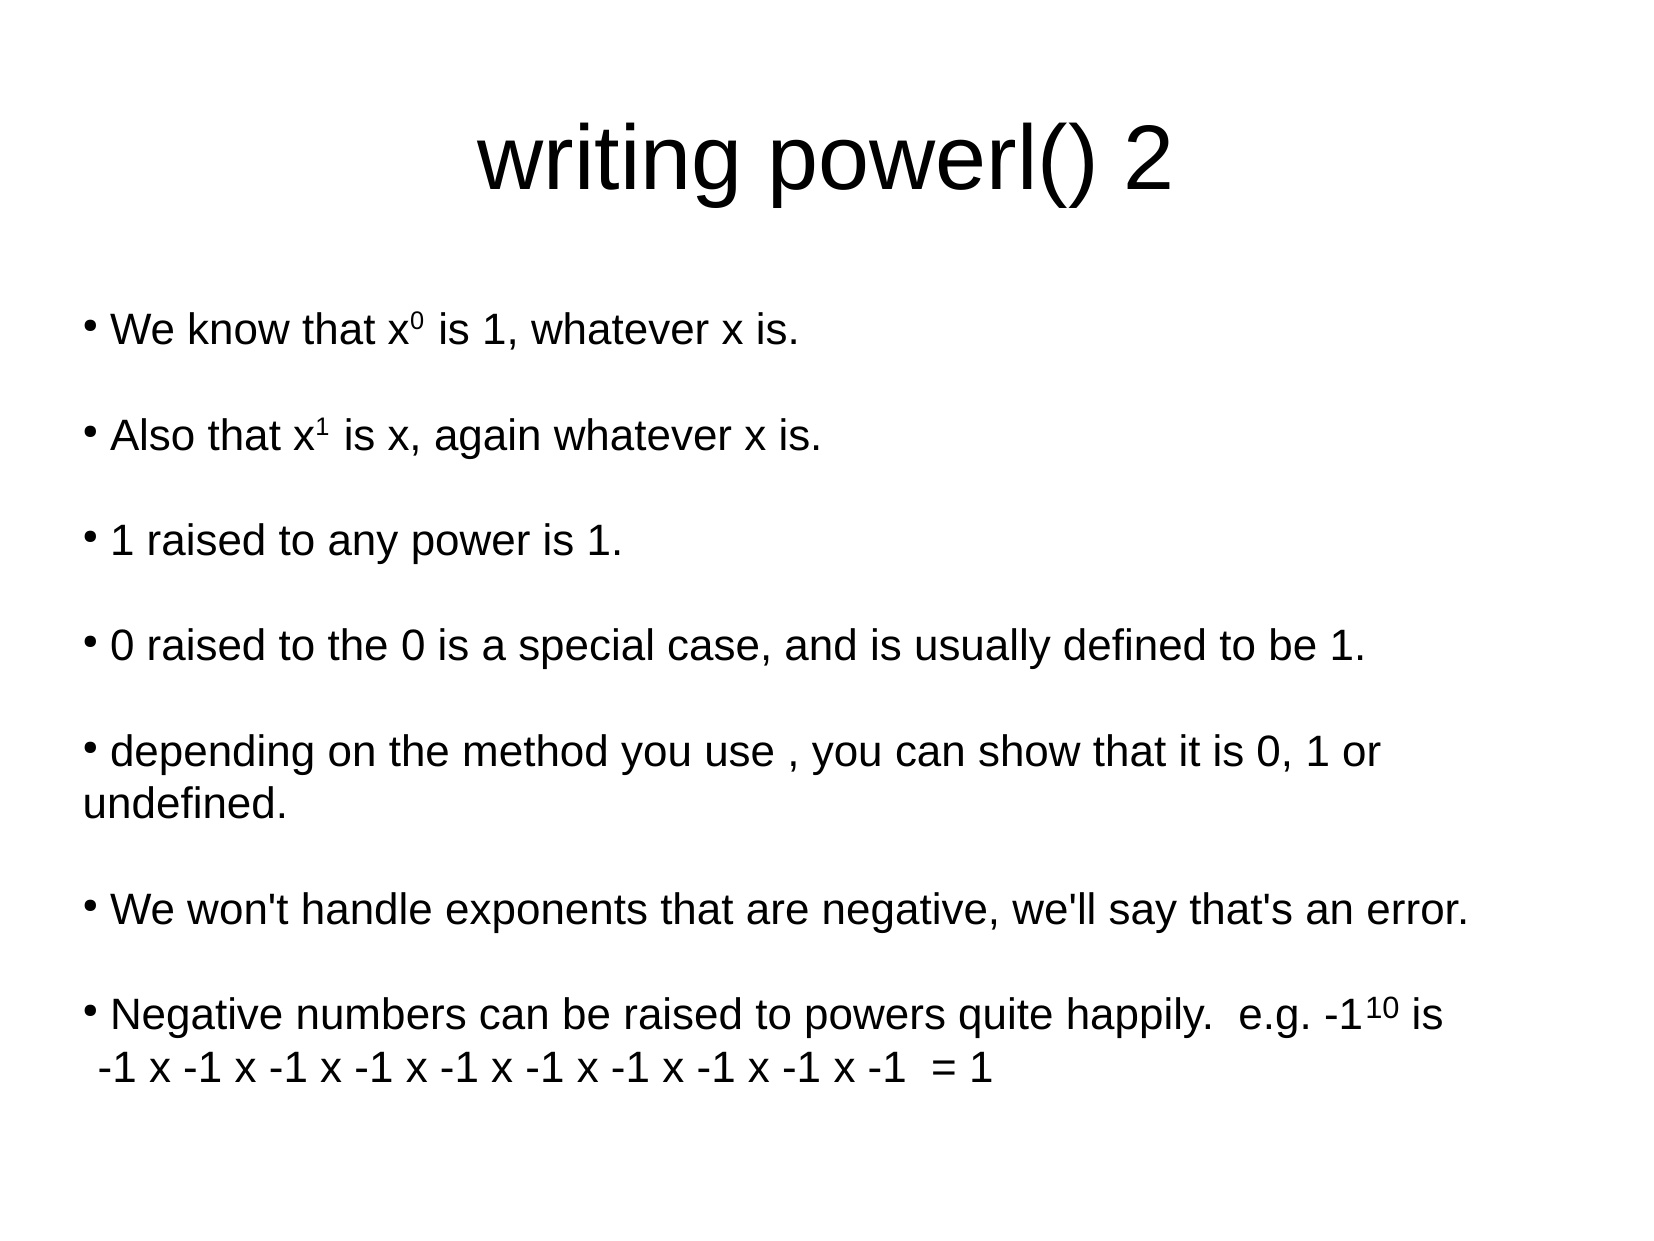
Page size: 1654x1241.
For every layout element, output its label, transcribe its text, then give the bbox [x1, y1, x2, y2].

subtitle We know that x0 is 1, whatever x is. Also that x1 is x, again whatever x is. 1 raised to any power is 1. 0 raised to the 0 is a special case, and is usually defined to be 1. depending on the method you use , you can show that it is 0, 1 or undefined. We won't handle exponents that are negative, we'll say that's an error. Negative numbers can be raised to powers quite happily. e.g. -110 is -1 x -1 x -1 x -1 x -1 x -1 x -1 x -1 x -1 x -1 = 1 [82, 248, 1595, 1098]
title writing powerl() 2 [82, 49, 1571, 248]
